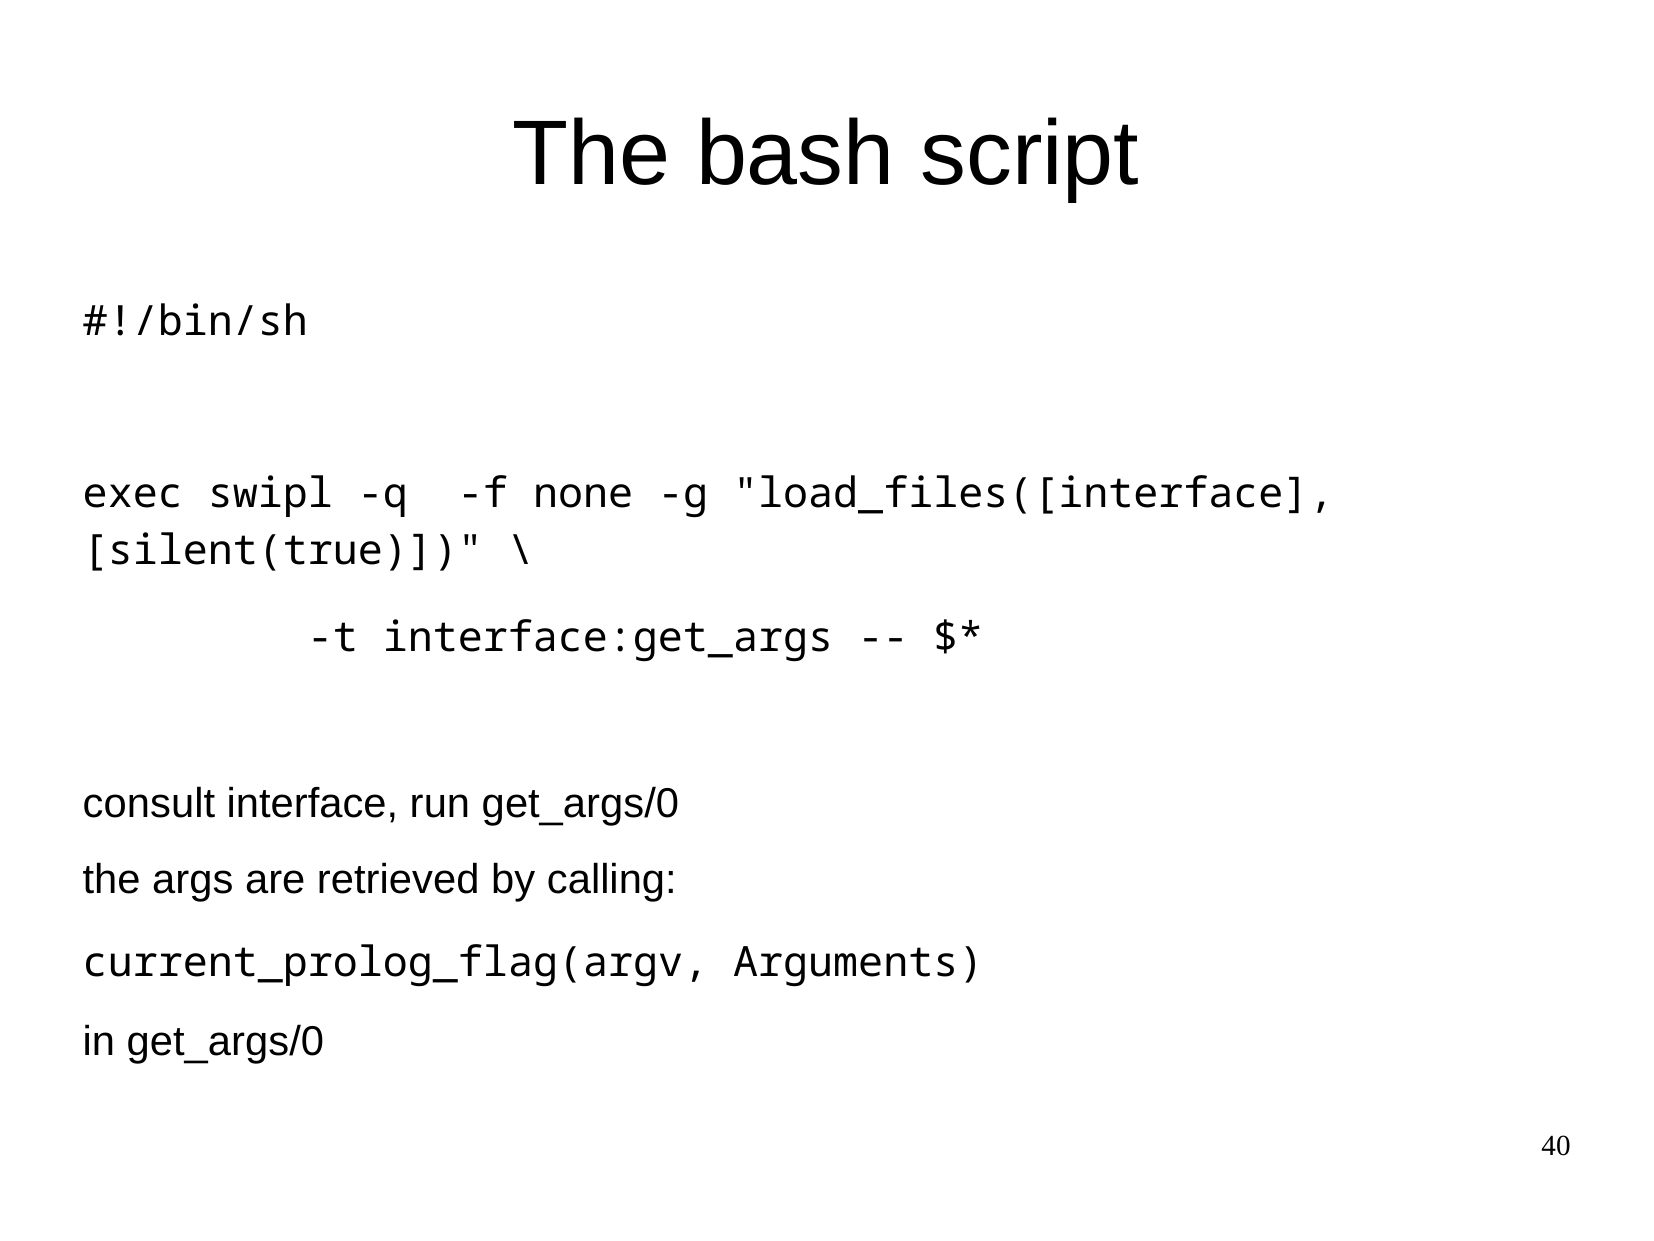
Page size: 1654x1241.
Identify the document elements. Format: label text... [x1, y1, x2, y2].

list #!/bin/sh exec swipl -q -f none -g "load_files([interface],[silent(true)])" \ -t interface:get_args -- $* consult interface, run get_args/0 the args are retrieved by calling: current_prolog_flag(argv, Arguments) in get_args/0 [82, 290, 1571, 1109]
title The bash script [82, 49, 1571, 257]
